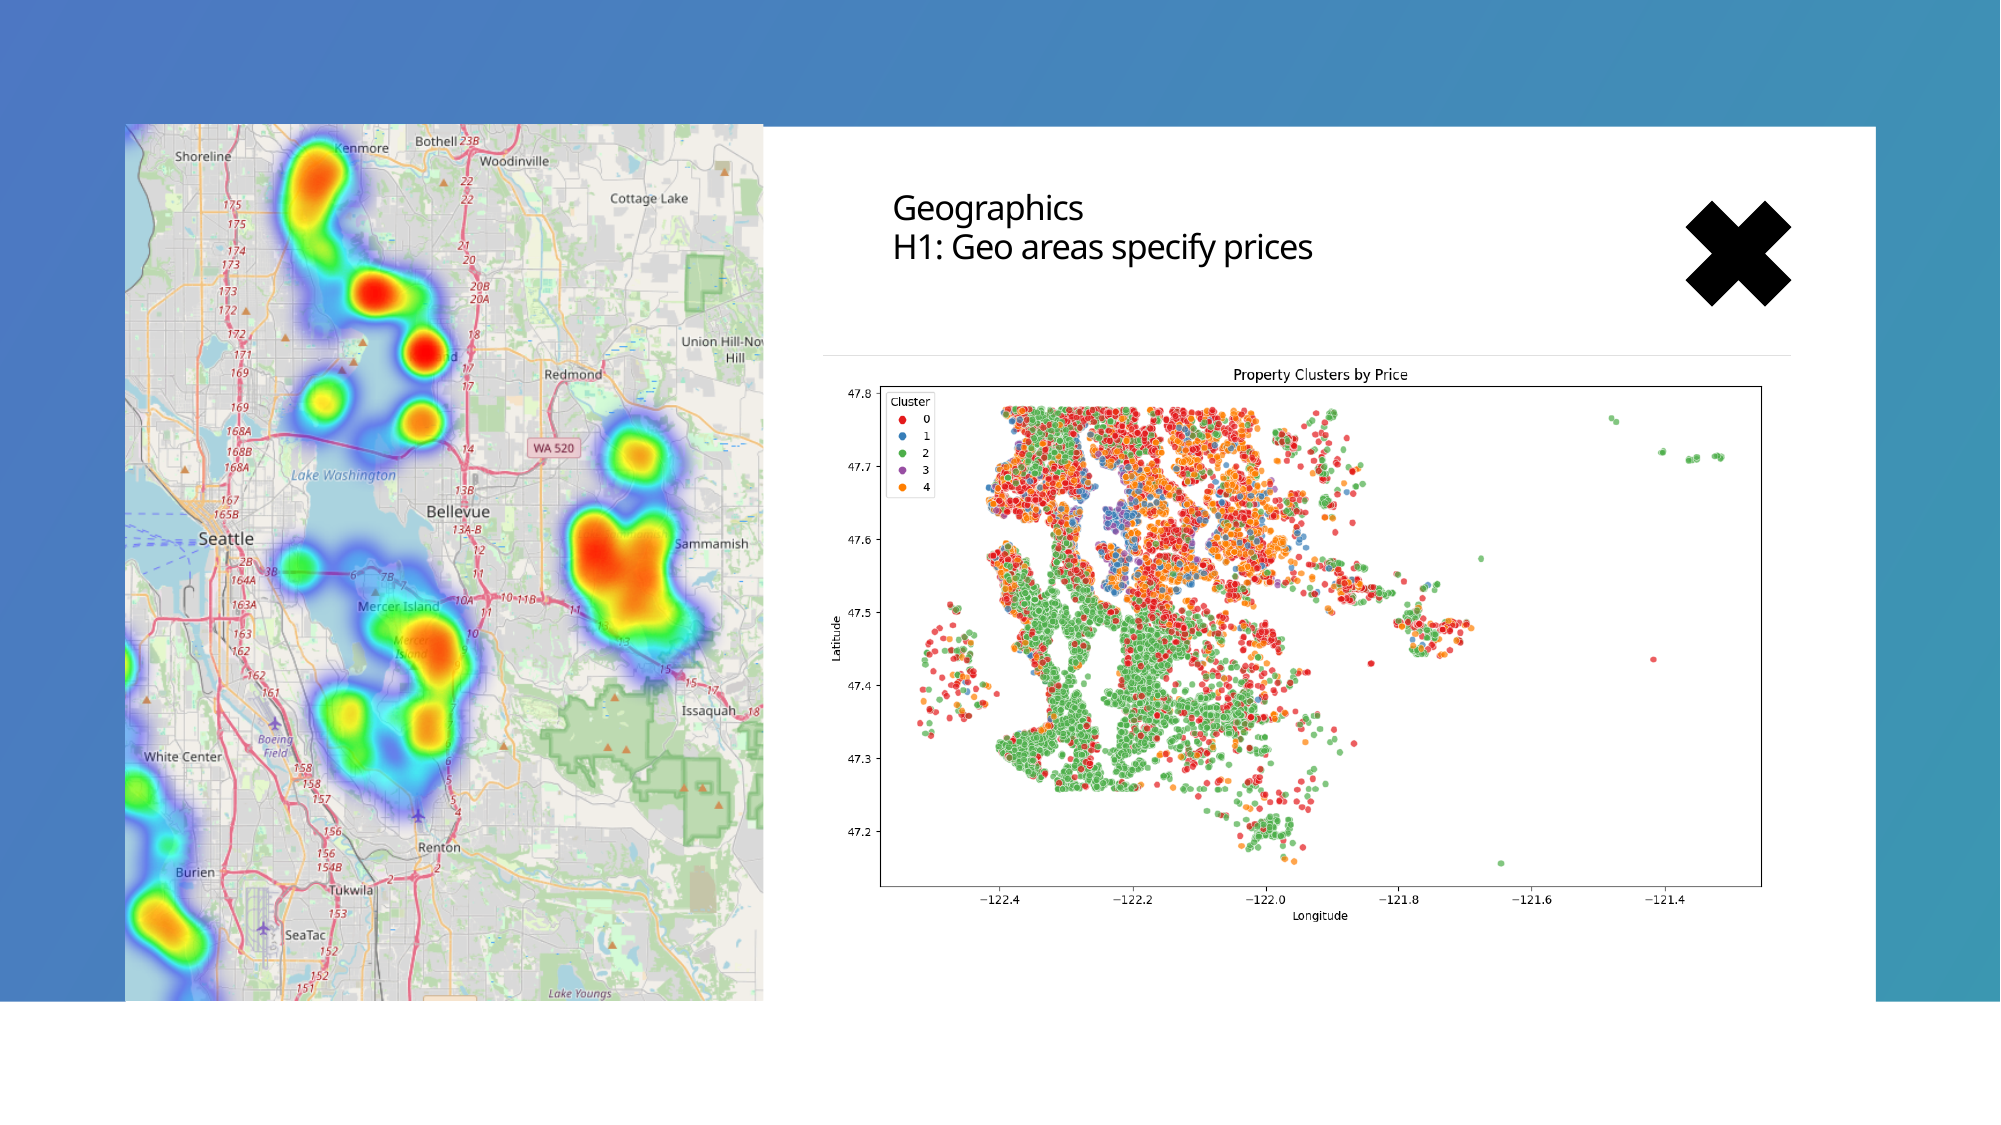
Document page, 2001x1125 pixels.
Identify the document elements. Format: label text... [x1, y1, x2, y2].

title Geographics H1: Geo areas specify prices [877, 181, 1739, 334]
picture [125, 124, 764, 1001]
text_box [1687, 202, 1791, 306]
picture [792, 355, 1791, 930]
